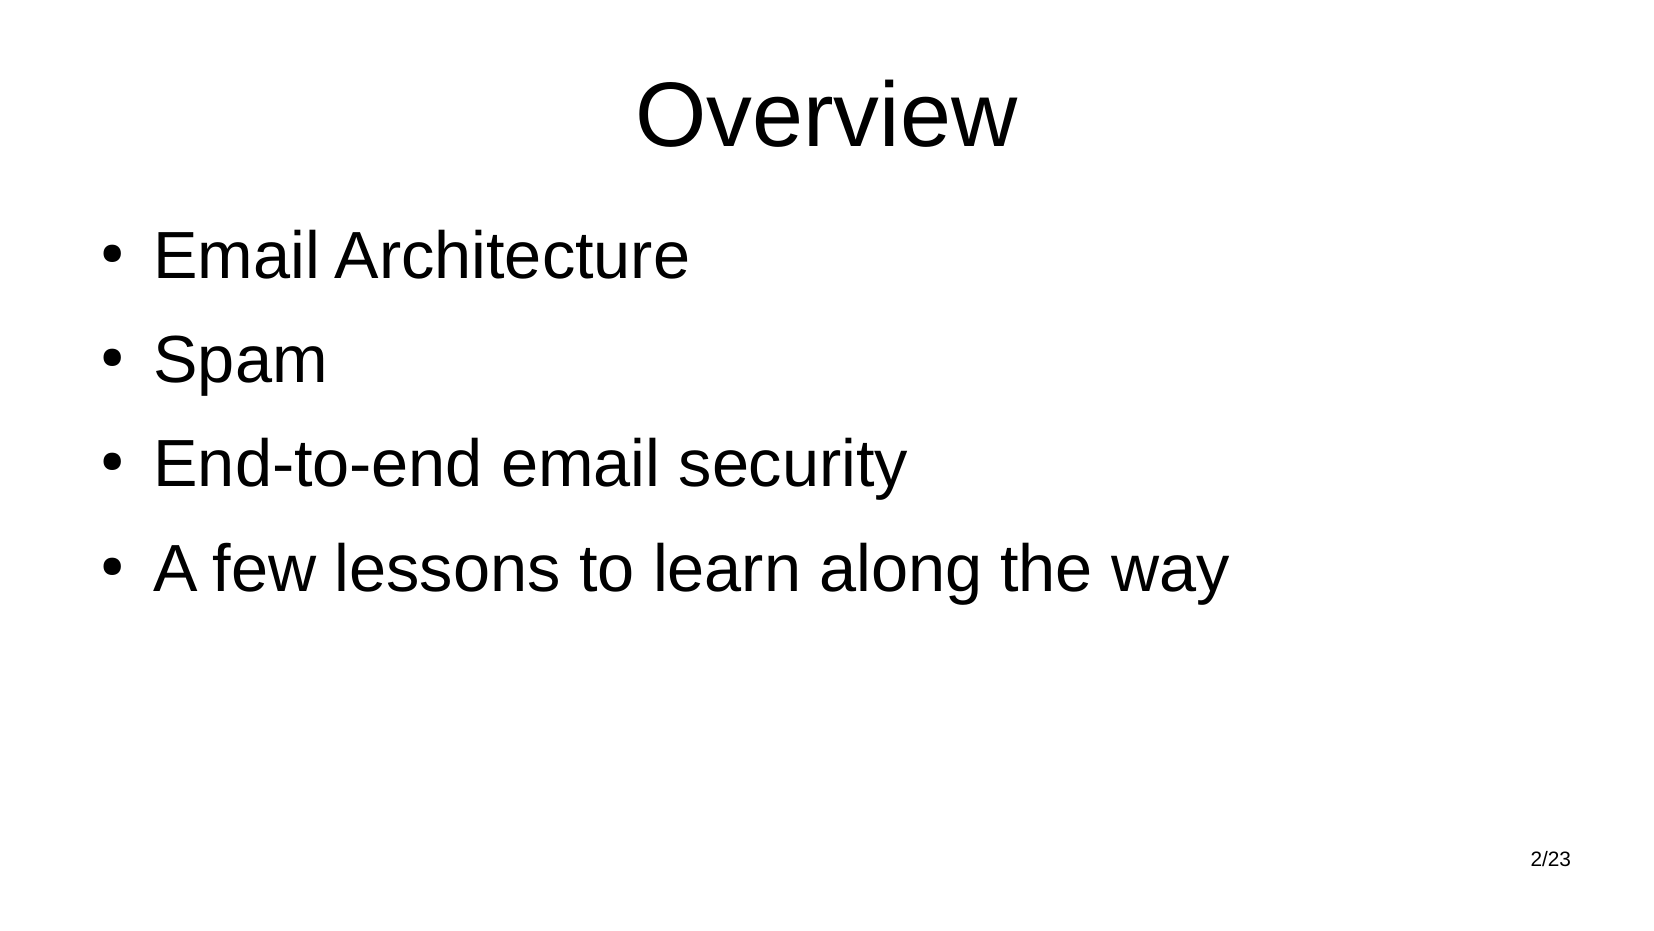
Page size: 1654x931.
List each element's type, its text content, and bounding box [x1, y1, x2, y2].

list Email Architecture Spam End-to-end email security A few lessons to learn along the way [82, 217, 1571, 758]
title Overview [82, 37, 1571, 193]
